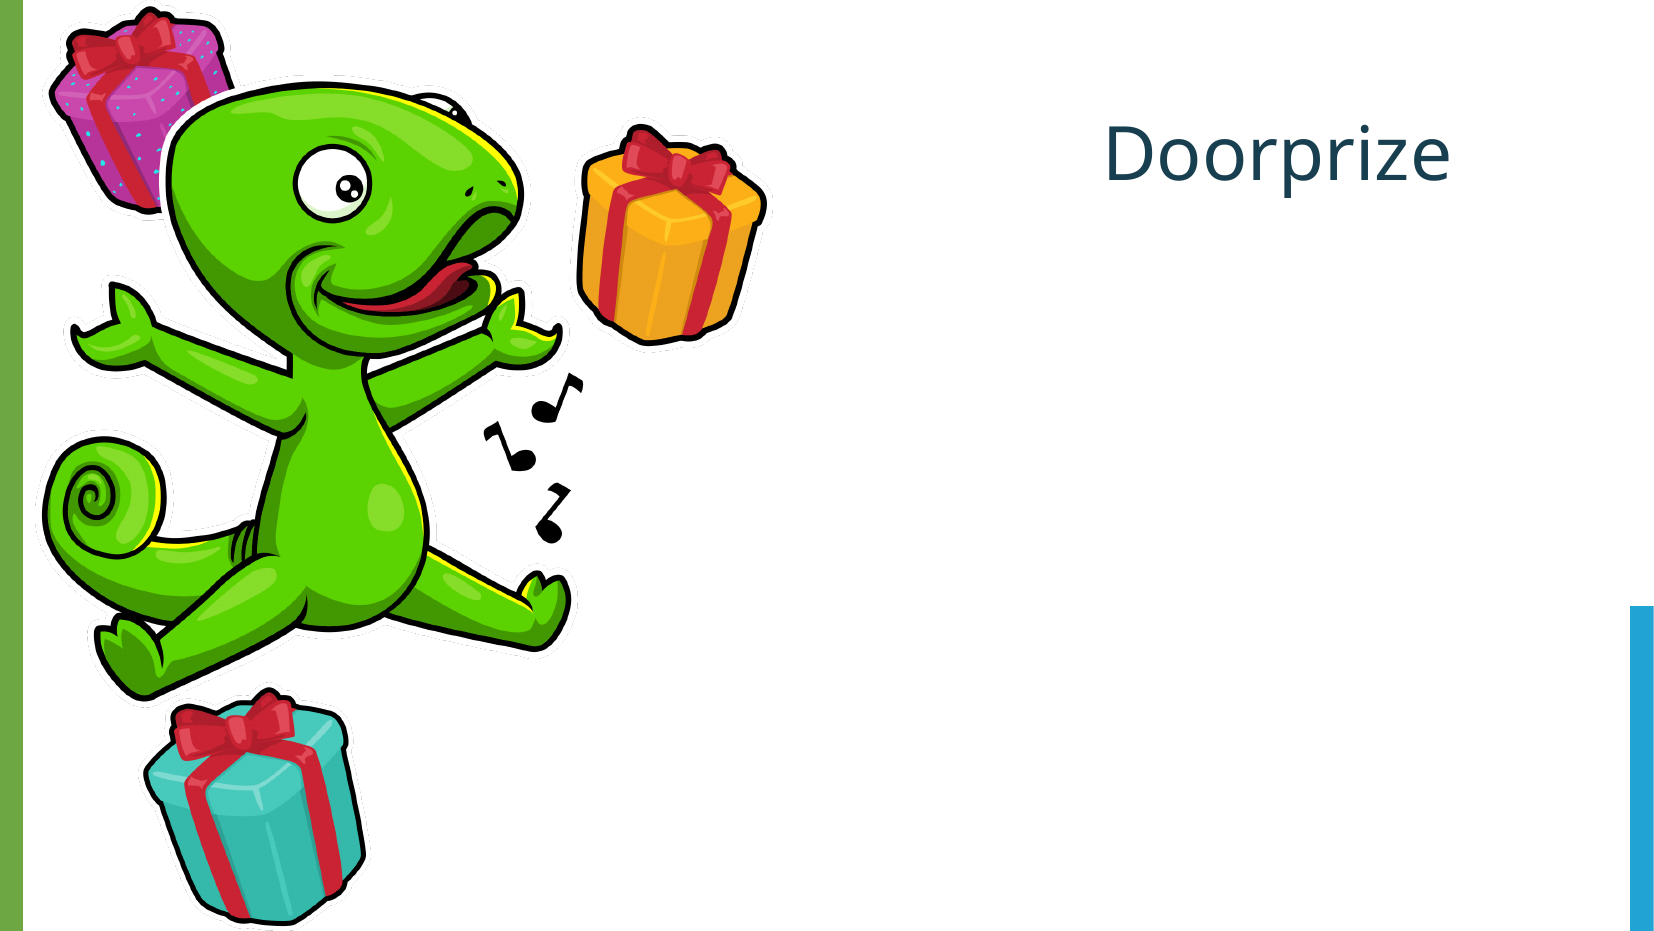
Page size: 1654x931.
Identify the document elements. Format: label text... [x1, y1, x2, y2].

picture [35, 0, 773, 931]
text_box Doorprize [773, 59, 1453, 240]
